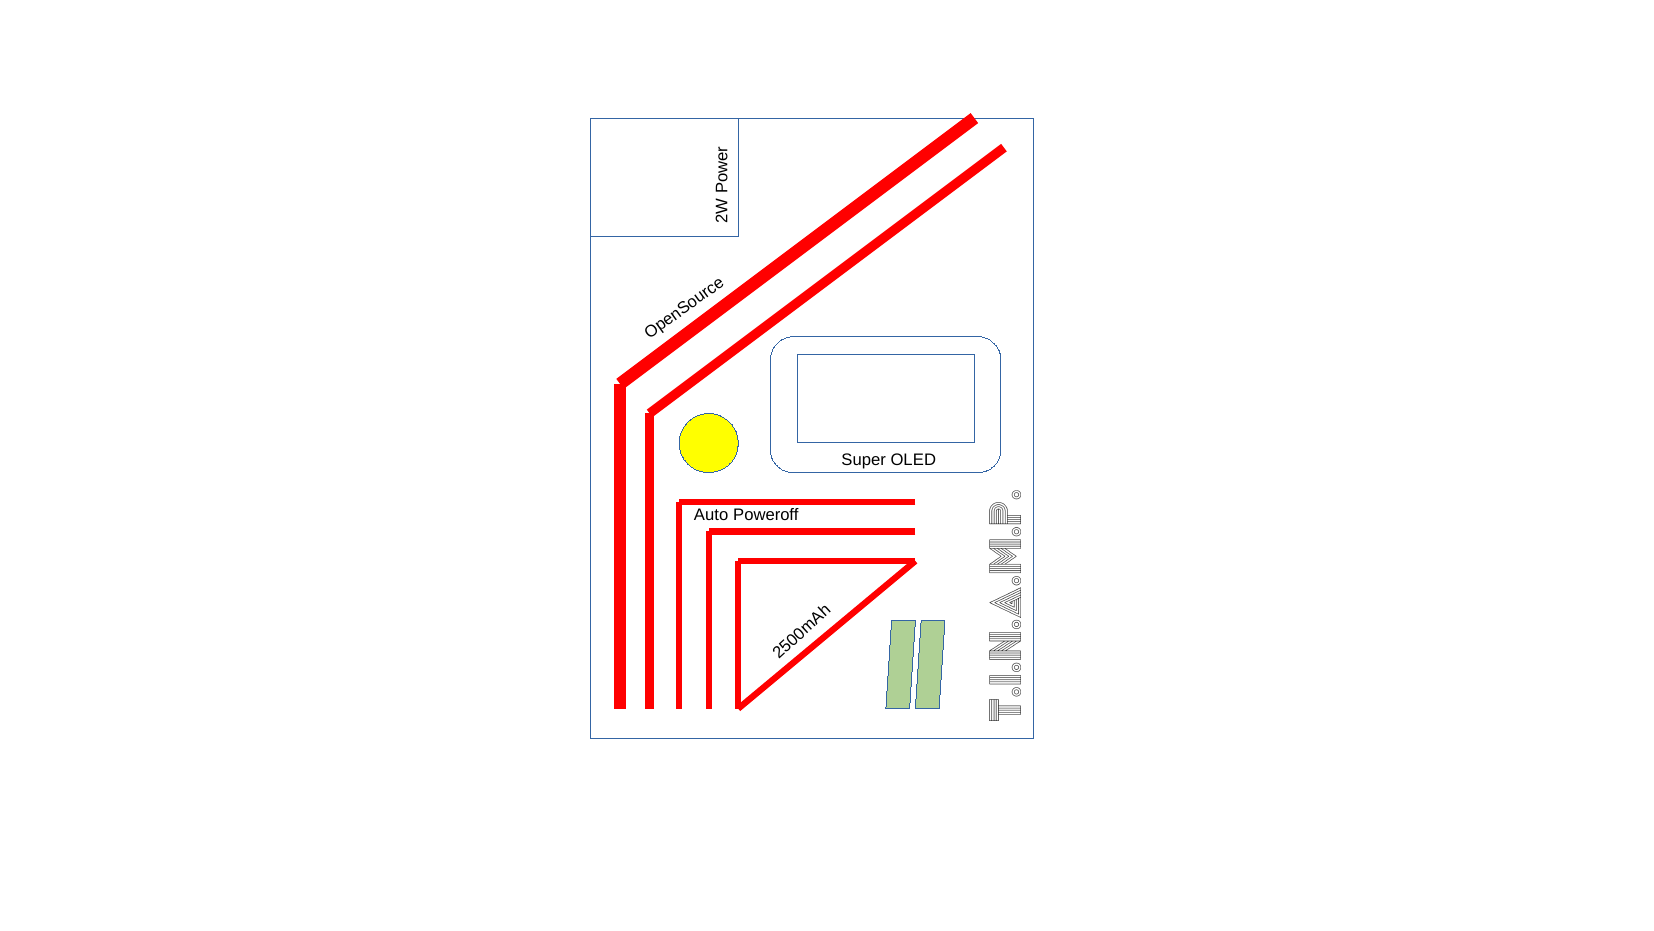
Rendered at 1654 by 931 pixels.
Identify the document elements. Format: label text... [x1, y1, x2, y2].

text_box OpenSource [624, 243, 764, 357]
text_box [915, 620, 945, 709]
text_box [885, 620, 916, 709]
text_box Auto Poweroff [679, 497, 827, 532]
text_box Super OLED [826, 442, 975, 477]
text_box 2500mAh [752, 568, 868, 678]
picture [989, 490, 1021, 721]
text_box 2W Power [704, 118, 739, 239]
text_box [679, 413, 739, 473]
